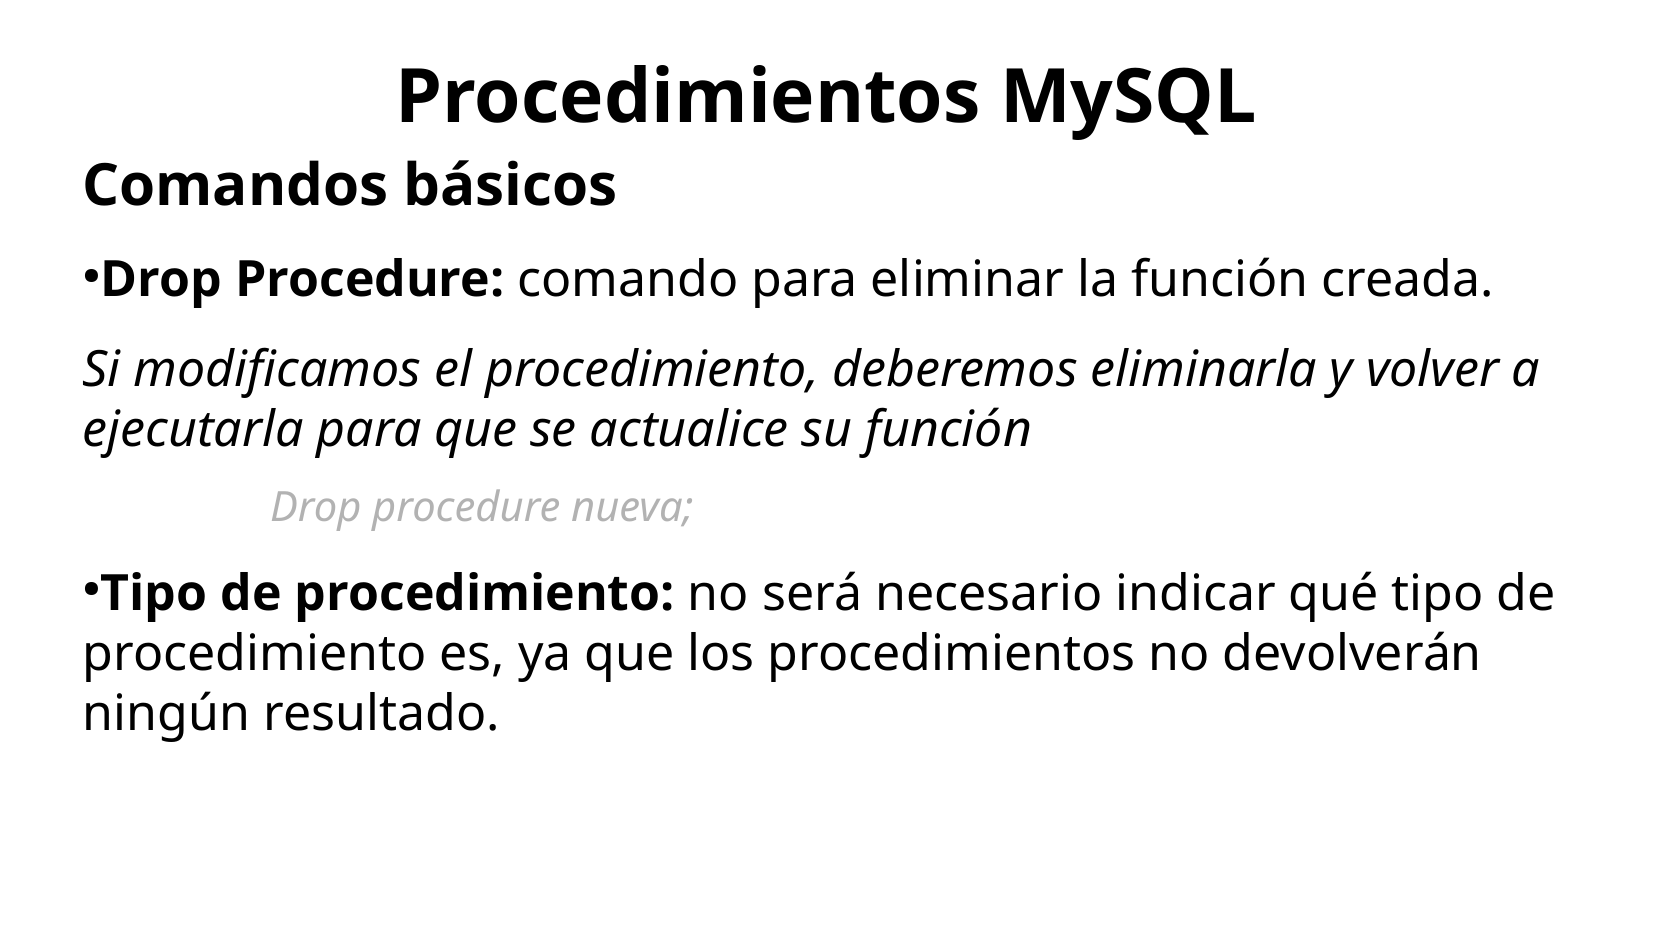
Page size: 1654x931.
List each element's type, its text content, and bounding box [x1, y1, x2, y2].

list Comandos básicos Drop Procedure: comando para eliminar la función creada. Si modificamos el procedimiento, deberemos eliminarla y volver a ejecutarla para que se actualice su función Drop procedure nueva; Tipo de procedimiento: no será necesario indicar qué tipo de procedimiento es, ya que los procedimientos no devolverán ningún resultado. [82, 147, 1595, 857]
title Procedimientos MySQL [82, 37, 1571, 147]
